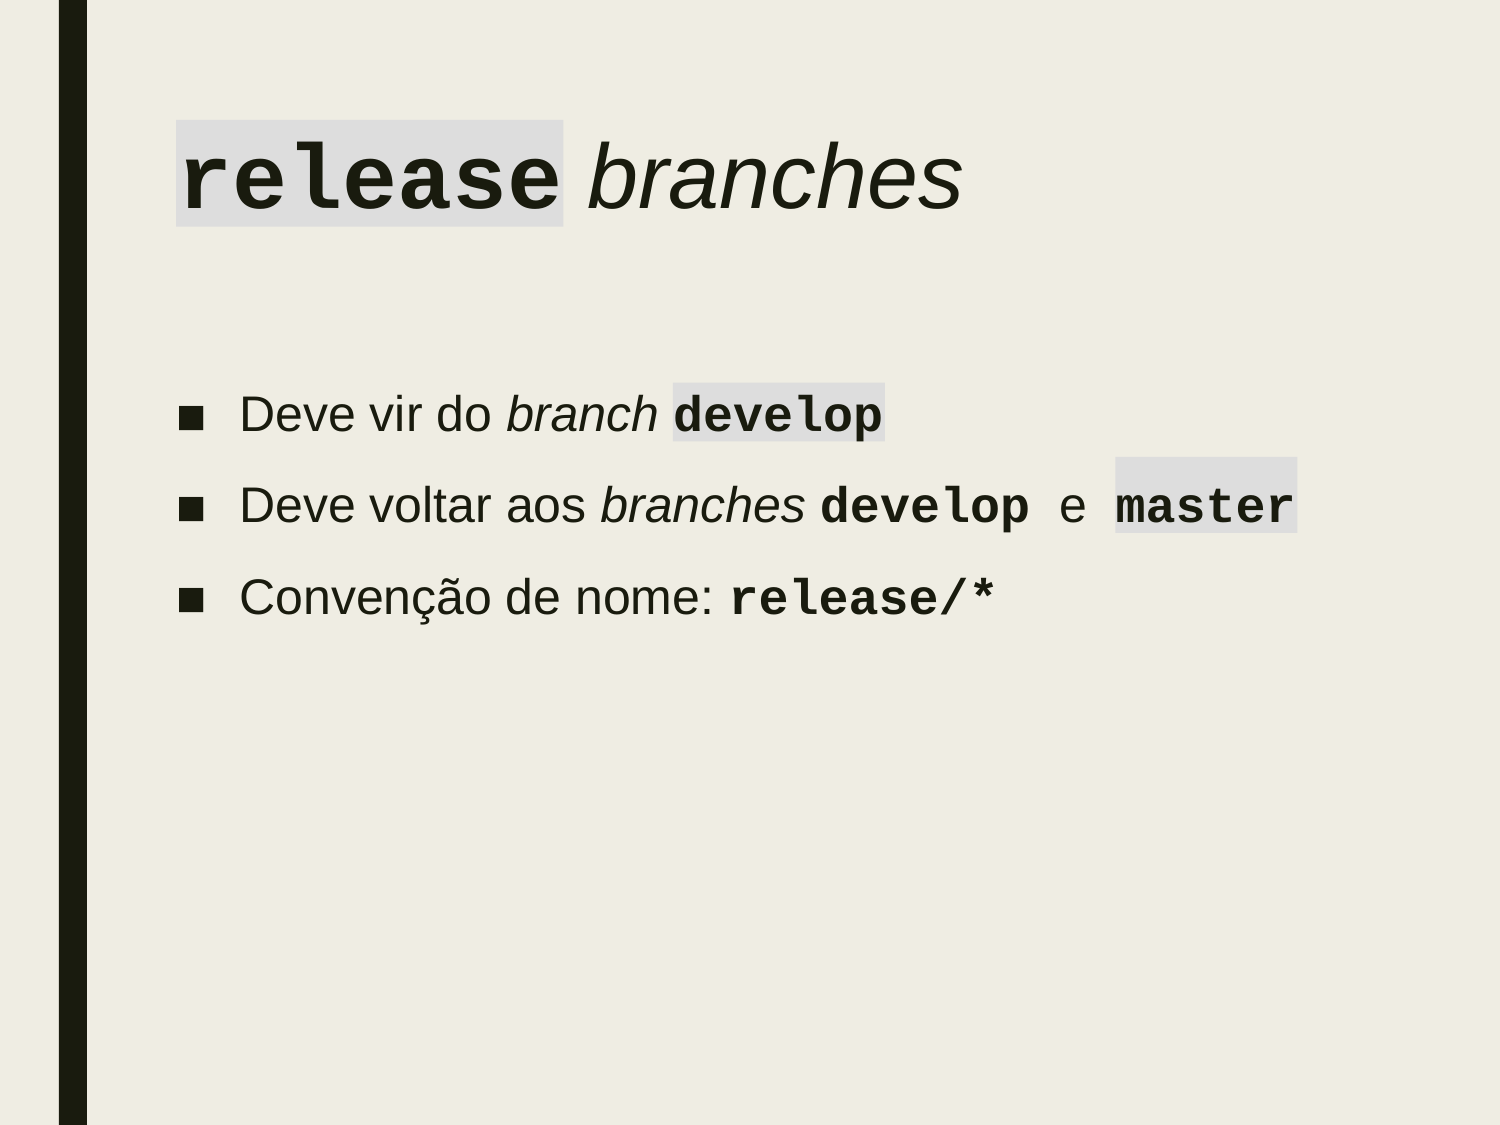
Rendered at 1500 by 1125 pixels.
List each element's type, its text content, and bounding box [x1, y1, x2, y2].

text_box develop [672, 382, 885, 442]
text_box release [176, 119, 533, 227]
text_box master [1115, 456, 1298, 533]
text_box ■ ■ ■ [174, 349, 206, 626]
title branches [533, 114, 967, 305]
text_box Deve voltar aos branches develop e [237, 470, 1099, 533]
text_box Deve vir do branch [237, 379, 662, 442]
text_box Convenção de nome: release/* [237, 562, 999, 625]
